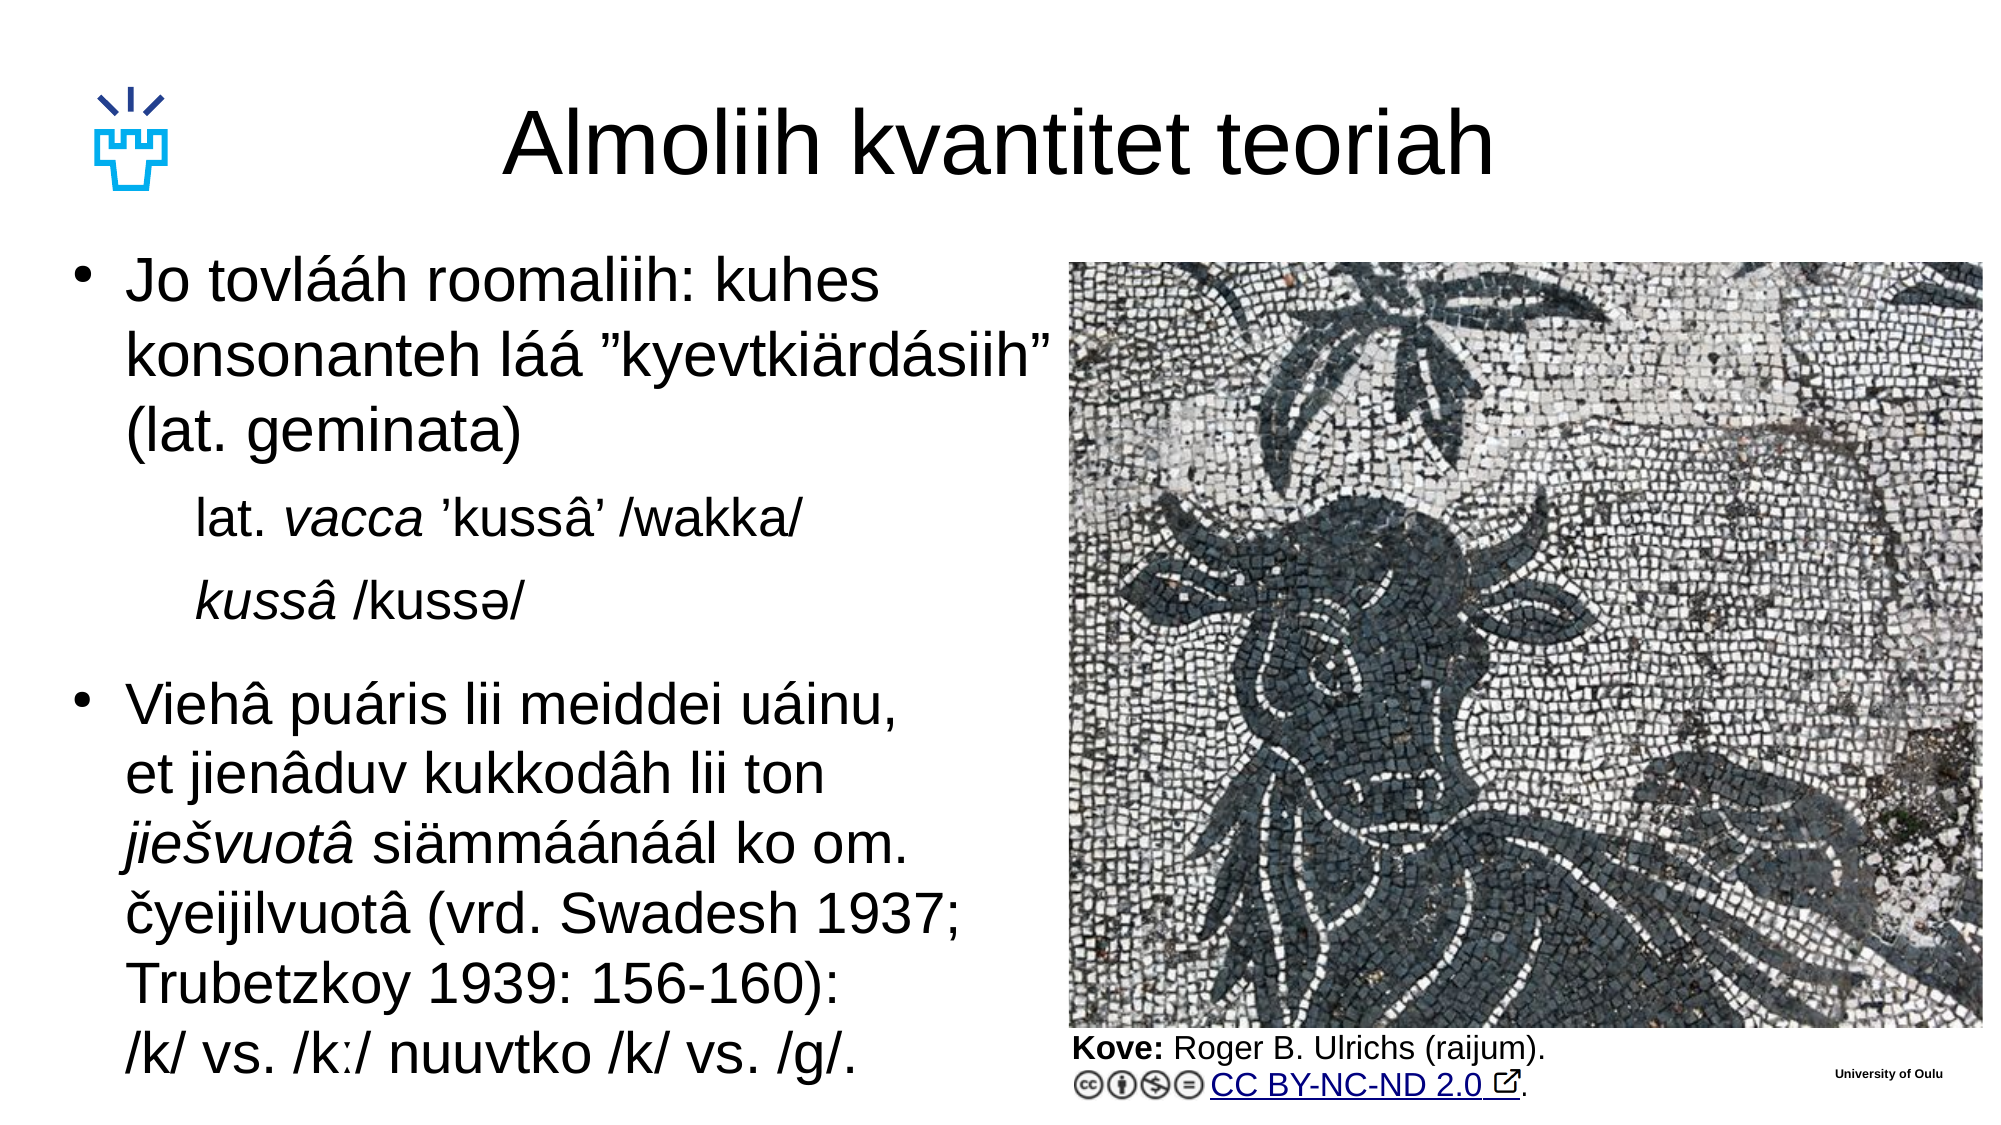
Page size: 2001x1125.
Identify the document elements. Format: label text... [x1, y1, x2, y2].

text_box Kove: Roger B. Ulrichs (raijum). CC BY-NC-ND 2.0 . [1057, 1022, 1995, 1121]
picture [1492, 1066, 1523, 1097]
picture [1068, 262, 1983, 1029]
list Jo tovlááh roomaliih: kuhes konsonanteh láá ”kyevtkiärdásiih” (lat. geminata) lat. vacca ’kussâ’ /wakka/ kussâ /kussə/ Viehâ puáris lii meiddei uáinu, et jienâduv kukkodâh lii ton jiešvuotâ siämmáánáál ko om. čyeijilvuotâ (vrd. Swadesh 1937; Trubetzkoy 1939: 156-160): /k/ vs. /kː/ nuuvtko /k/ vs. /g/. [54, 238, 1920, 1108]
title Almoliih kvantitet teoriah [188, 40, 1812, 246]
picture [1074, 1070, 1205, 1101]
